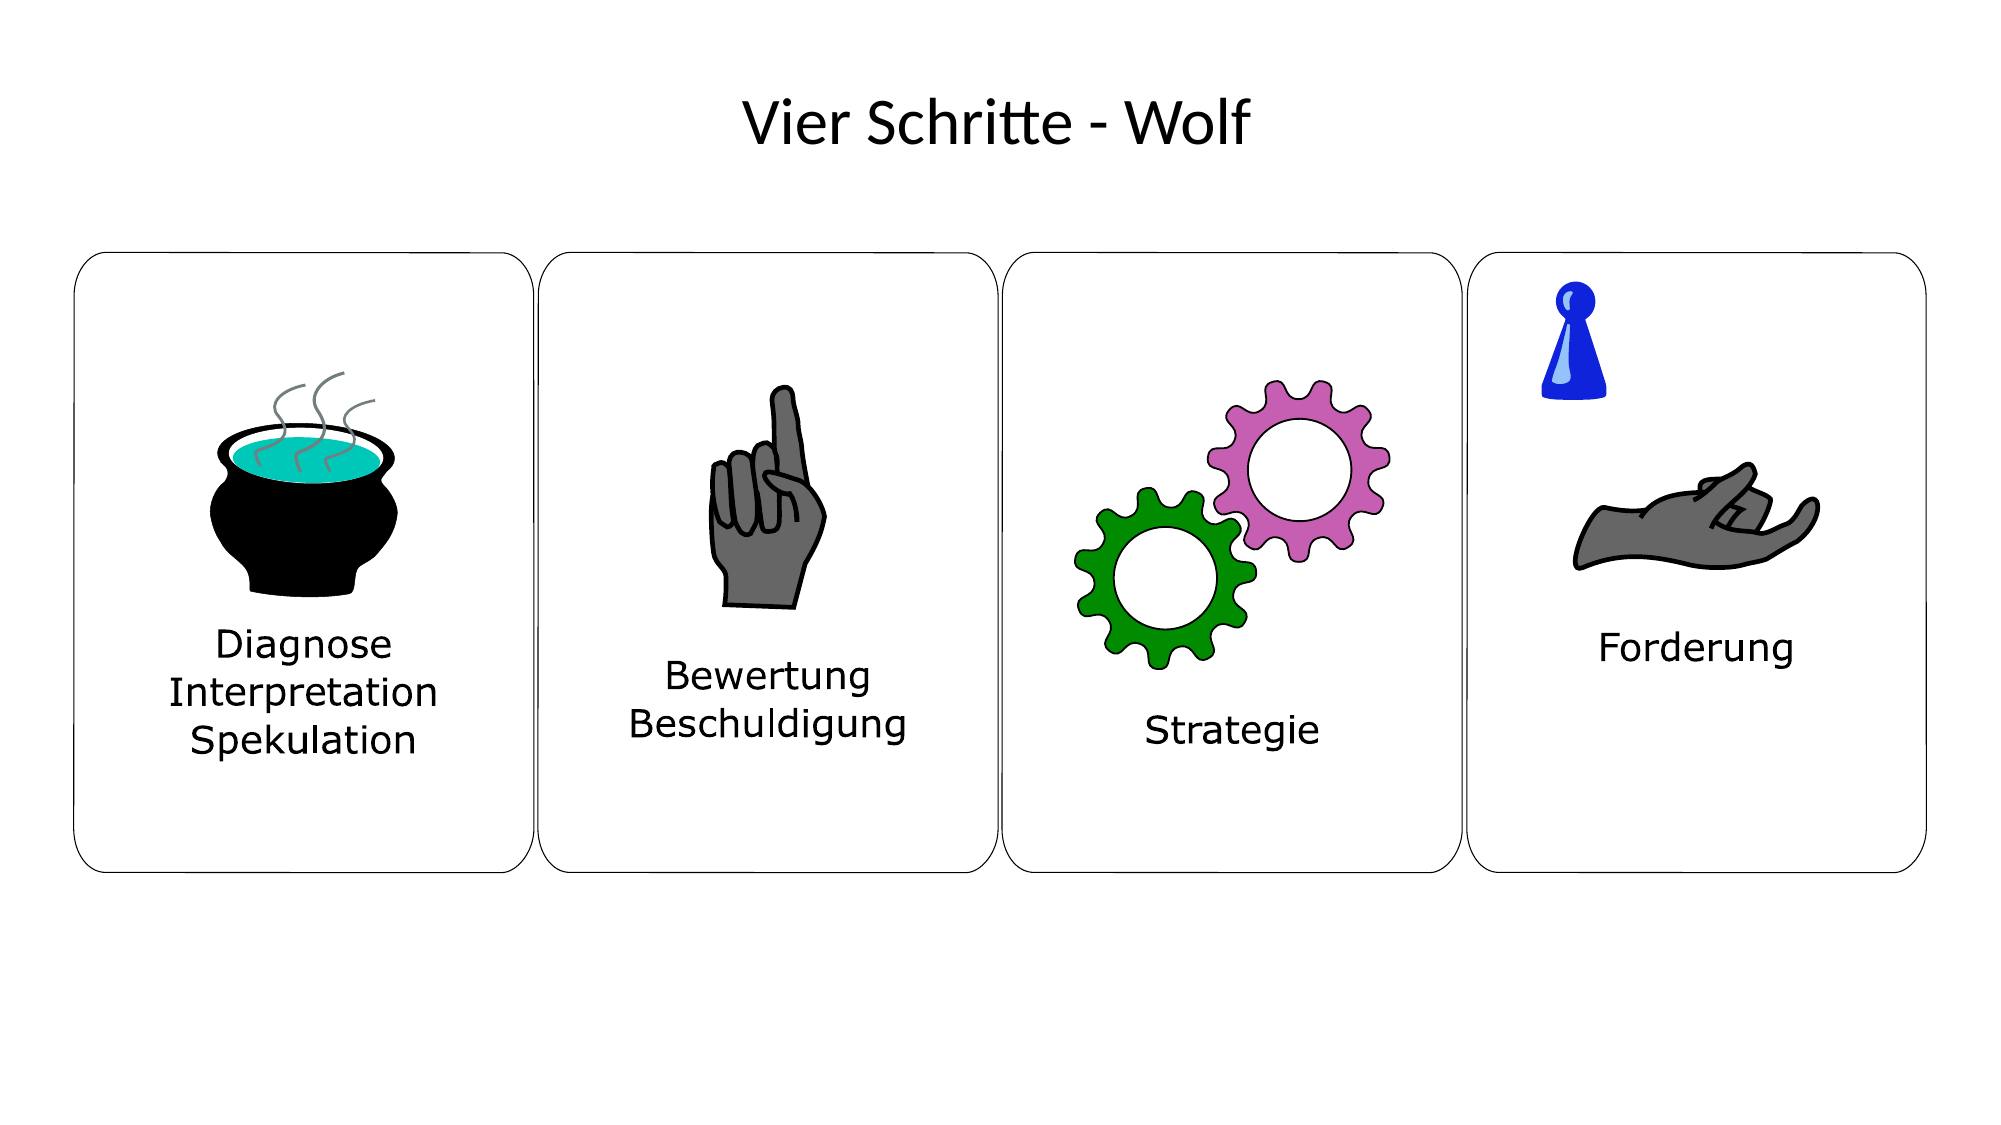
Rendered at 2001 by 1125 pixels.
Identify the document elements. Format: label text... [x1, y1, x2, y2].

text_box [1241, 721, 1261, 745]
text_box [770, 662, 799, 690]
text_box [714, 668, 743, 690]
text_box [656, 715, 676, 738]
text_box [327, 678, 341, 706]
text_box [744, 715, 763, 738]
text_box [328, 636, 348, 659]
text_box [838, 715, 857, 738]
text_box [885, 715, 905, 746]
text_box [1541, 281, 1607, 400]
text_box [417, 683, 436, 706]
text_box [210, 678, 224, 706]
text_box [691, 667, 712, 690]
text_box [290, 684, 305, 706]
text_box [862, 715, 881, 738]
text_box [813, 715, 832, 746]
text_box [392, 683, 412, 707]
text_box [1298, 721, 1319, 745]
text_box [1188, 722, 1203, 744]
text_box [849, 667, 869, 698]
text_box [1074, 487, 1257, 670]
text_box [1709, 640, 1722, 662]
text_box [219, 731, 238, 762]
text_box [679, 715, 696, 738]
text_box [170, 677, 183, 706]
text_box [210, 423, 398, 597]
text_box [188, 683, 206, 706]
text_box [778, 707, 798, 738]
text_box [371, 636, 391, 659]
text_box [827, 667, 845, 690]
text_box [256, 636, 275, 659]
text_box [313, 725, 317, 753]
text_box [247, 636, 251, 658]
text_box [711, 387, 825, 608]
text_box [1225, 716, 1240, 745]
text_box [1772, 639, 1792, 669]
text_box [322, 731, 341, 755]
text_box [802, 668, 820, 690]
text_box [699, 715, 717, 738]
text_box [225, 683, 246, 706]
text_box [1645, 640, 1660, 662]
text_box [266, 724, 286, 754]
text_box [1207, 381, 1390, 562]
text_box [1264, 721, 1284, 752]
text_box [371, 731, 391, 755]
text_box [1171, 716, 1185, 745]
text_box [395, 731, 414, 754]
text_box [1146, 715, 1169, 745]
text_box [351, 636, 368, 659]
text_box [288, 732, 307, 755]
text_box [1202, 721, 1222, 745]
text_box [218, 629, 242, 658]
text_box [667, 660, 689, 690]
text_box [192, 725, 214, 755]
text_box [366, 678, 380, 706]
text_box [631, 709, 653, 738]
text_box [306, 683, 325, 706]
text_box [1575, 464, 1818, 569]
text_box [279, 636, 299, 666]
text_box [250, 684, 264, 706]
text_box [305, 636, 323, 658]
text_box [266, 683, 286, 714]
text_box [344, 726, 358, 755]
text_box [803, 716, 808, 738]
text_box [1725, 640, 1743, 662]
text_box [343, 683, 362, 707]
text_box [1684, 639, 1704, 662]
text_box [1661, 631, 1680, 662]
text_box [746, 667, 766, 690]
text_box [1750, 639, 1768, 661]
text_box [1601, 632, 1620, 662]
text_box [241, 731, 262, 755]
text_box Vier Schritte - Wolf [726, 70, 1274, 167]
text_box [362, 732, 367, 754]
text_box [383, 684, 387, 706]
text_box [1290, 722, 1294, 744]
text_box [1620, 639, 1641, 662]
text_box [720, 707, 739, 738]
